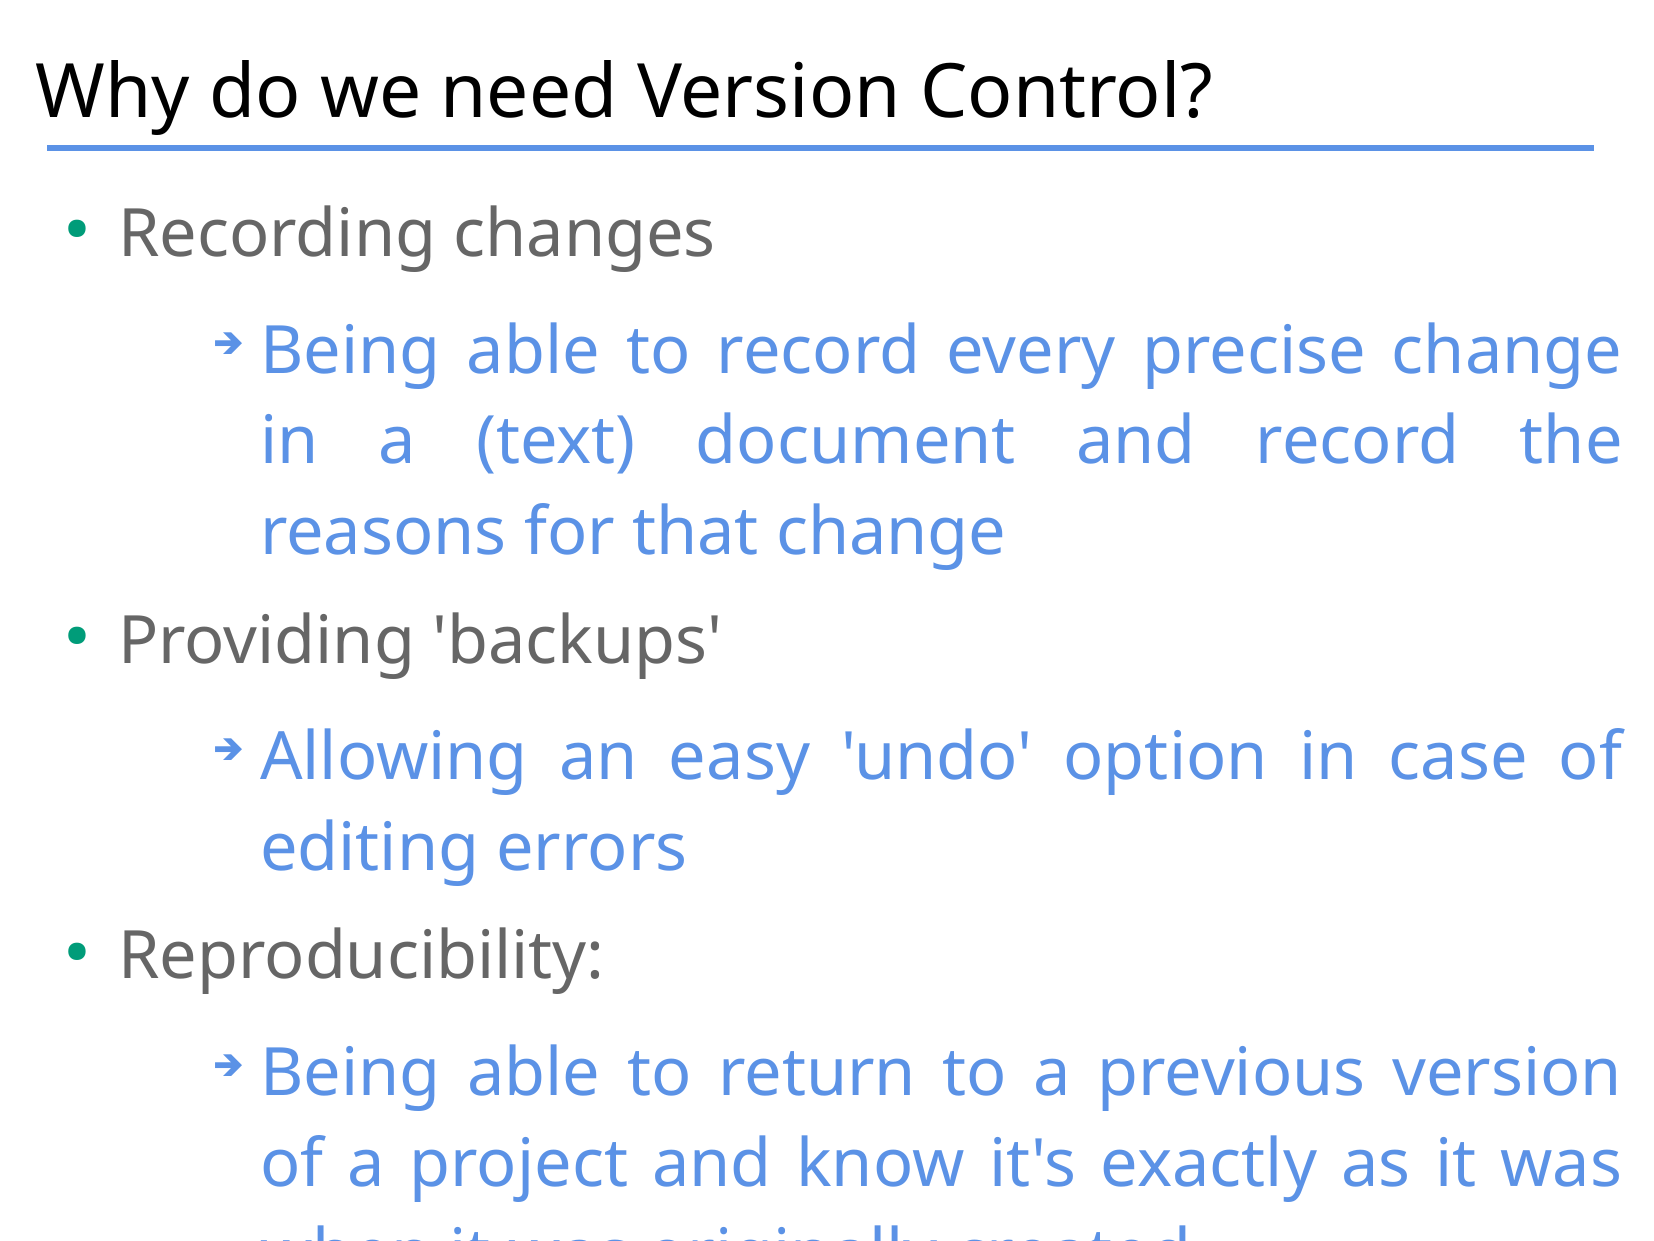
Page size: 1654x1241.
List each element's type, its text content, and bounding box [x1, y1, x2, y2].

title Why do we need Version Control? [35, 29, 1217, 148]
list Recording changes Being able to record every precise change in a (text) document and record the reasons for that change Providing 'backups' Allowing an easy 'undo' option in case of editing errors Reproducibility: Being able to return to a previous version of a project and know it's exactly as it was when it was originally created Collaboration: By keeping track of the versions of files, it is a lot easier for groups to work on the same project [47, 185, 1625, 1236]
